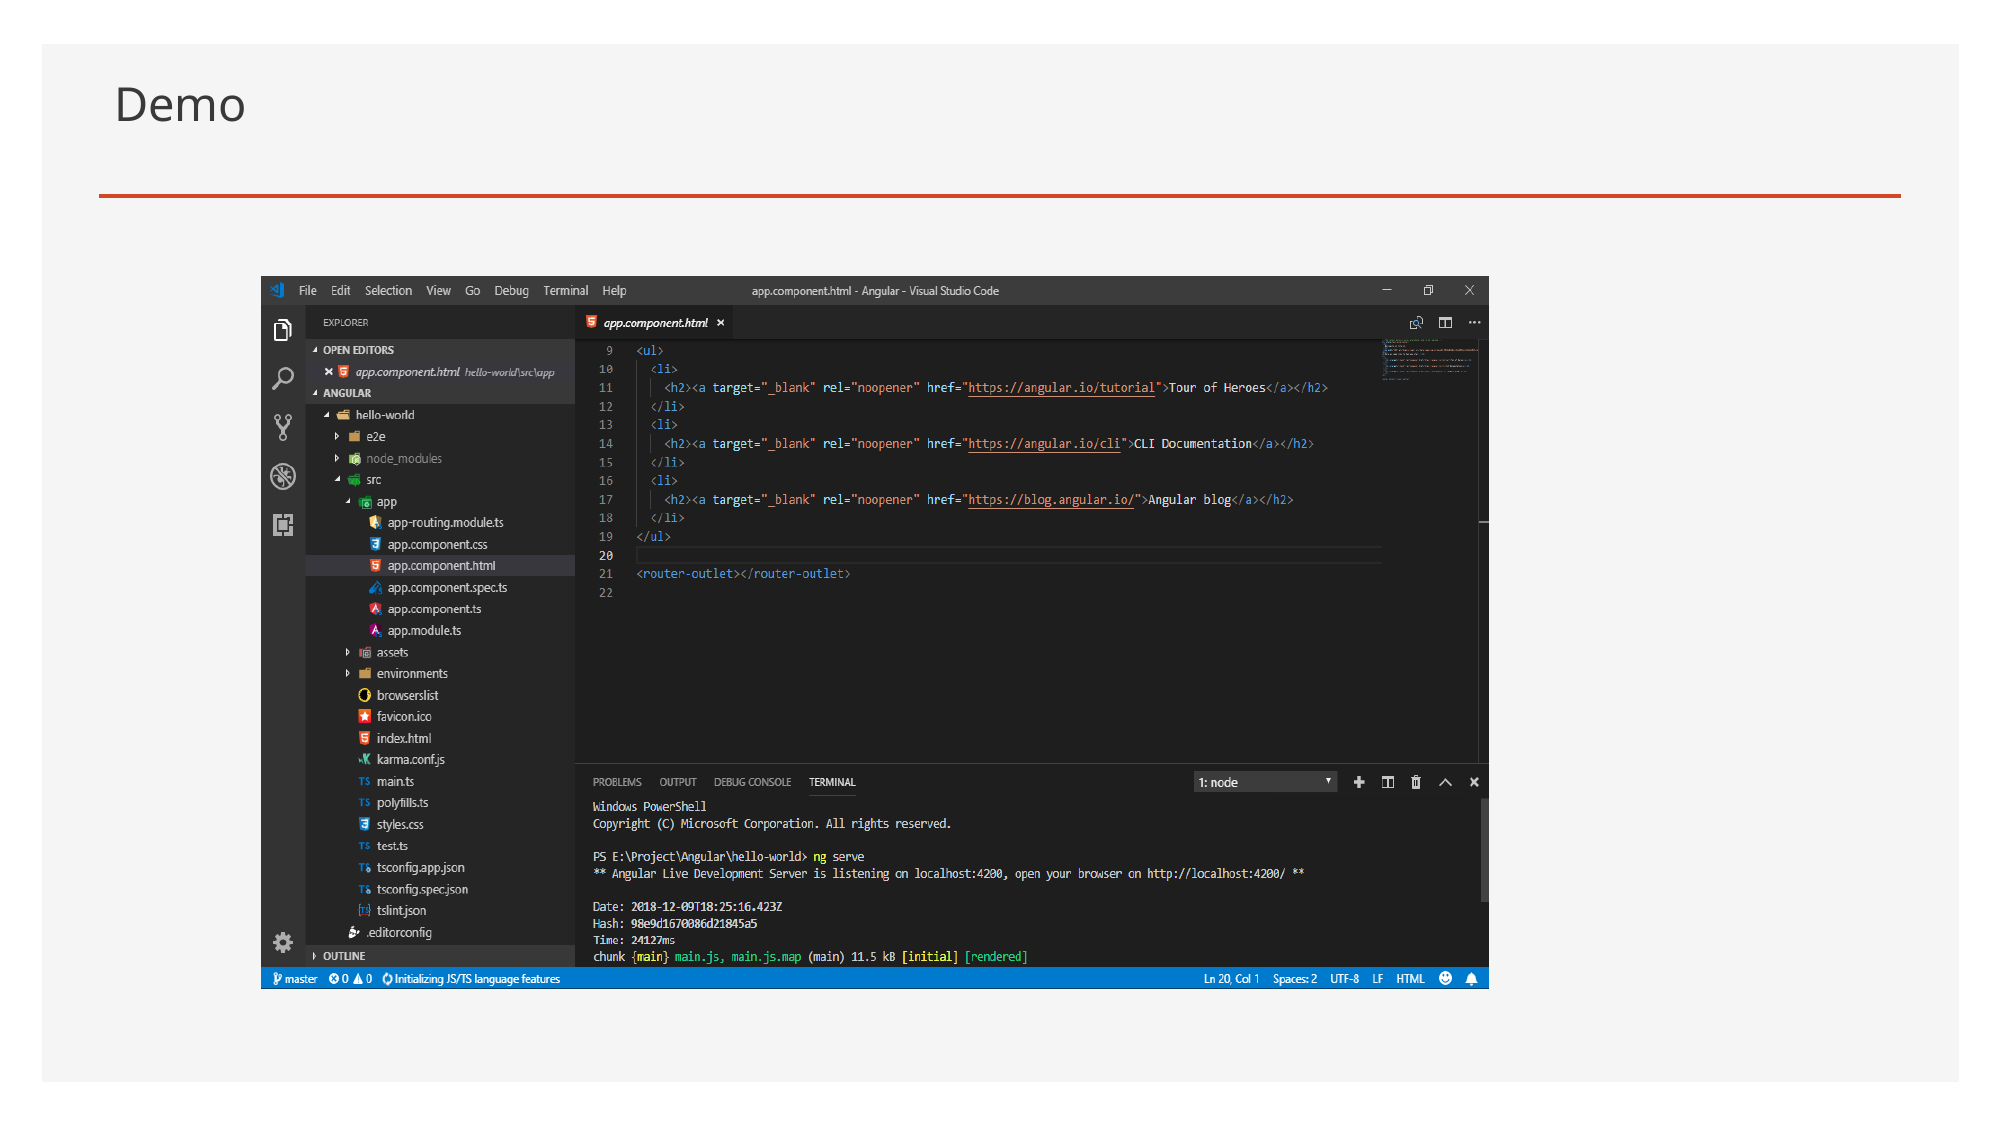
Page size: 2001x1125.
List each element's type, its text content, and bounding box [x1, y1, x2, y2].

picture [261, 276, 1489, 989]
text_box [99, 213, 1901, 1052]
title Demo [99, 73, 1901, 197]
